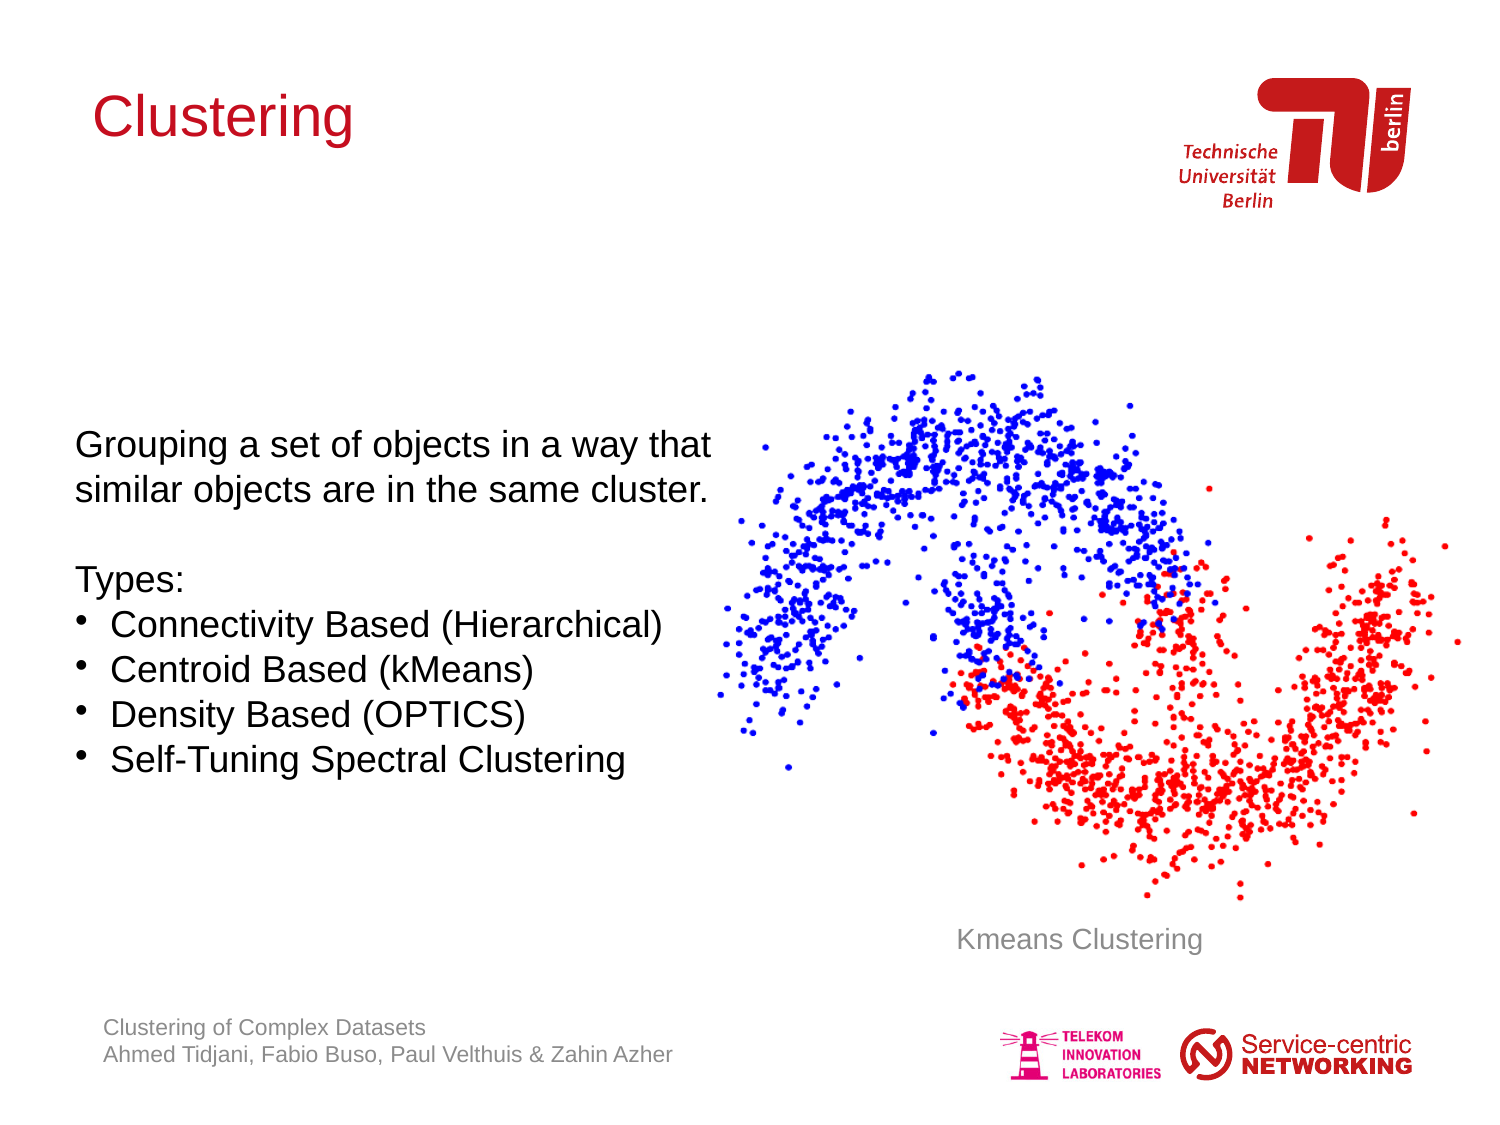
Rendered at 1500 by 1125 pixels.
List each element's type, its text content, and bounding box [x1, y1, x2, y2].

text_box Grouping a set of objects in a way that similar objects are in the same cluster. Types: Connectivity Based (Hierarchical) Centroid Based (kMeans) Density Based (OPTICS) Self-Tuning Spectral Clustering [59, 239, 780, 960]
picture [1000, 1028, 1161, 1082]
text_box Clustering of Complex Datasets Ahmed Tidjani, Fabio Buso, Paul Velthuis & Zahin Azher [88, 1032, 987, 1092]
picture [645, 265, 1494, 945]
text_box Clustering [88, 78, 1152, 211]
text_box Kmeans Clustering [840, 912, 1321, 961]
